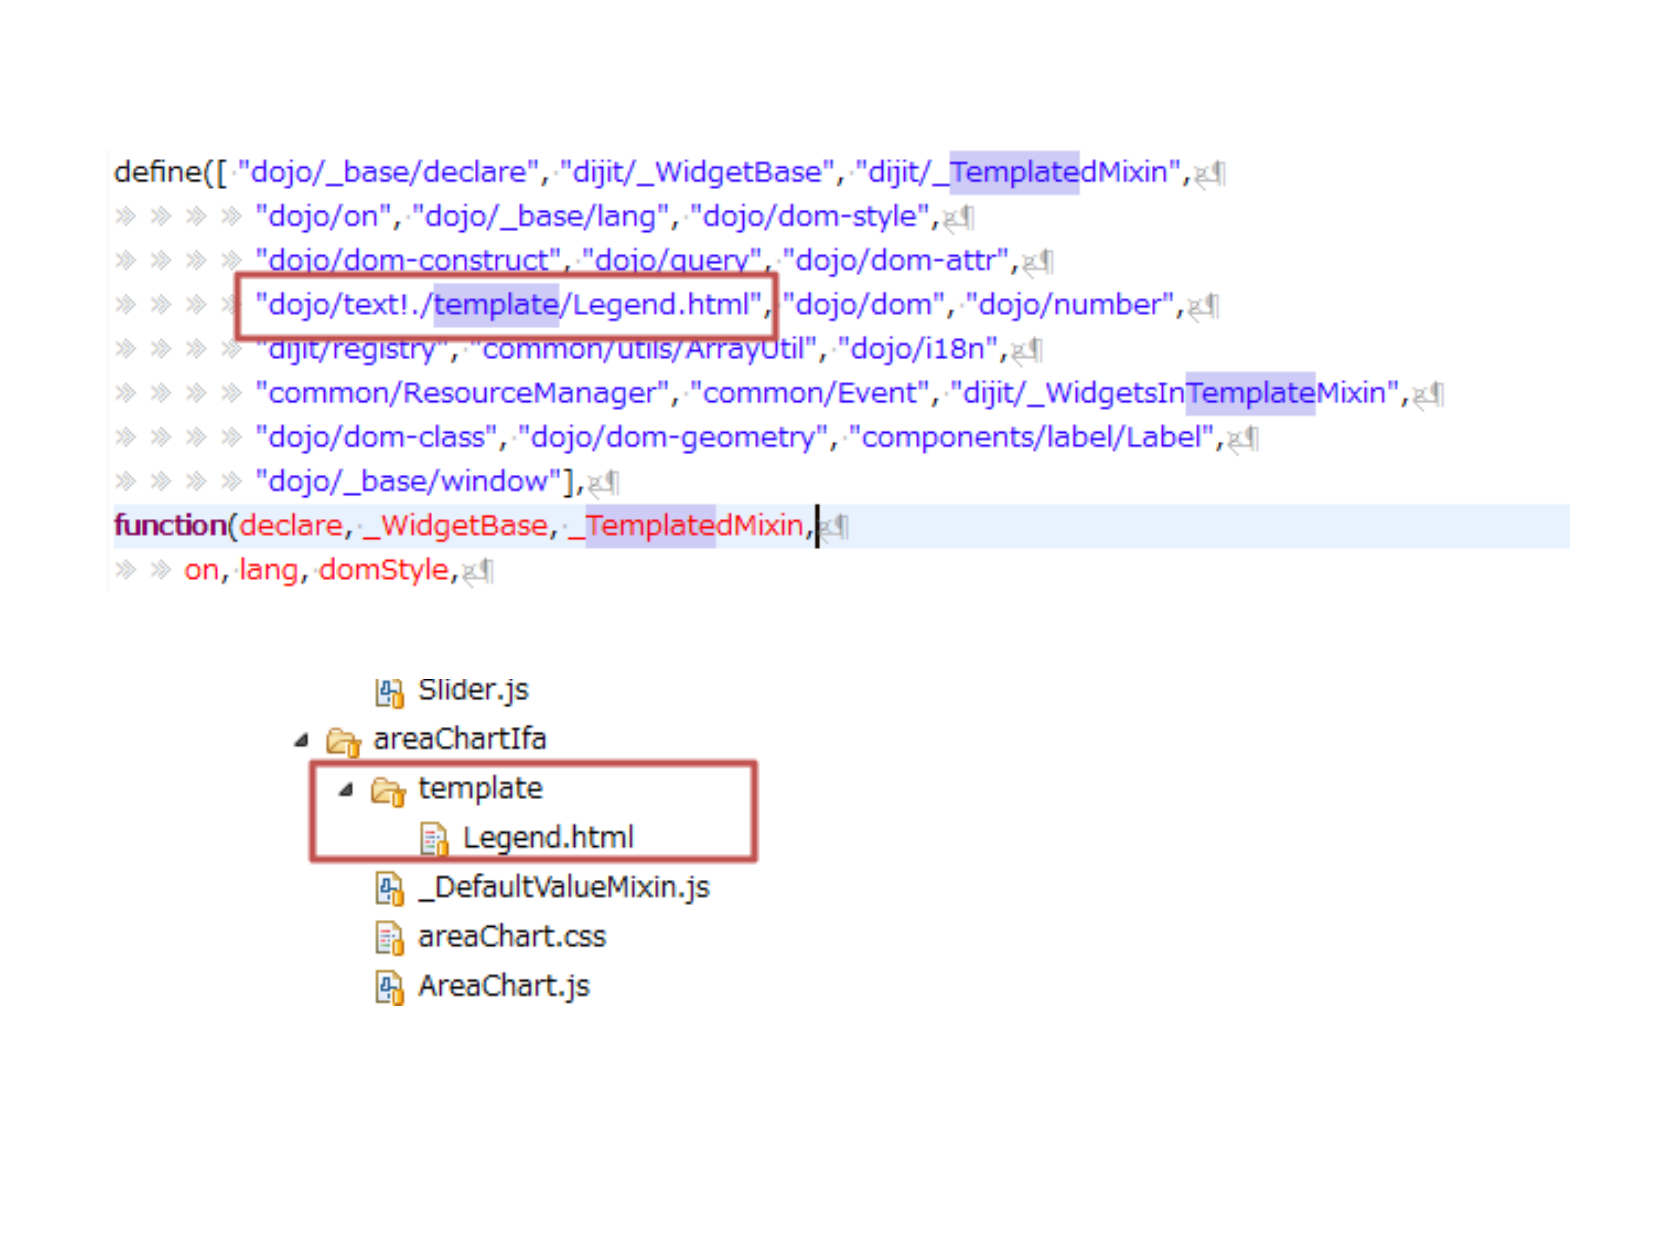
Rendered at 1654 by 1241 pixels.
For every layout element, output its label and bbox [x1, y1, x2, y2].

picture [88, 147, 1570, 591]
picture [118, 679, 1063, 1006]
